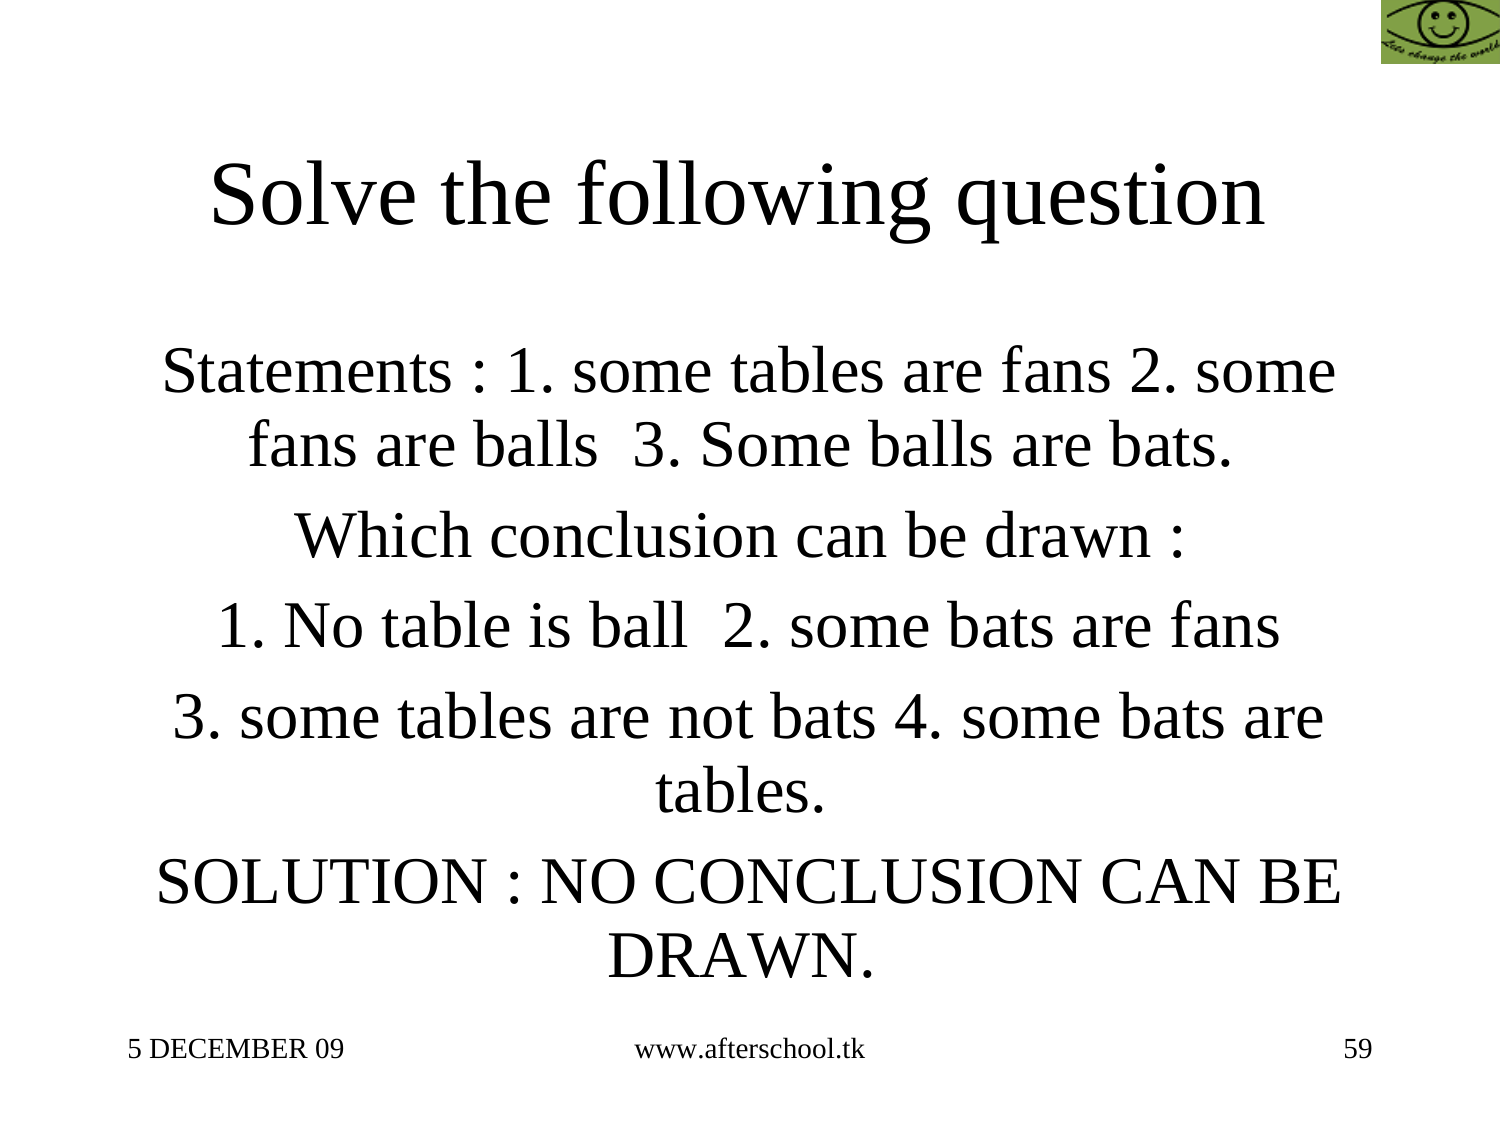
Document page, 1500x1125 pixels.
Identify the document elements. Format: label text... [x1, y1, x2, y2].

subtitle Statements : 1. some tables are fans 2. some fans are balls 3. Some balls are bats. Which conclusion can be drawn : 1. No table is ball 2. some bats are fans 3. some tables are not bats 4. some bats are tables. SOLUTION : NO CONCLUSION CAN BE DRAWN. [112, 332, 1388, 993]
picture [1381, 0, 1500, 64]
title Solve the following question [112, 107, 1388, 281]
